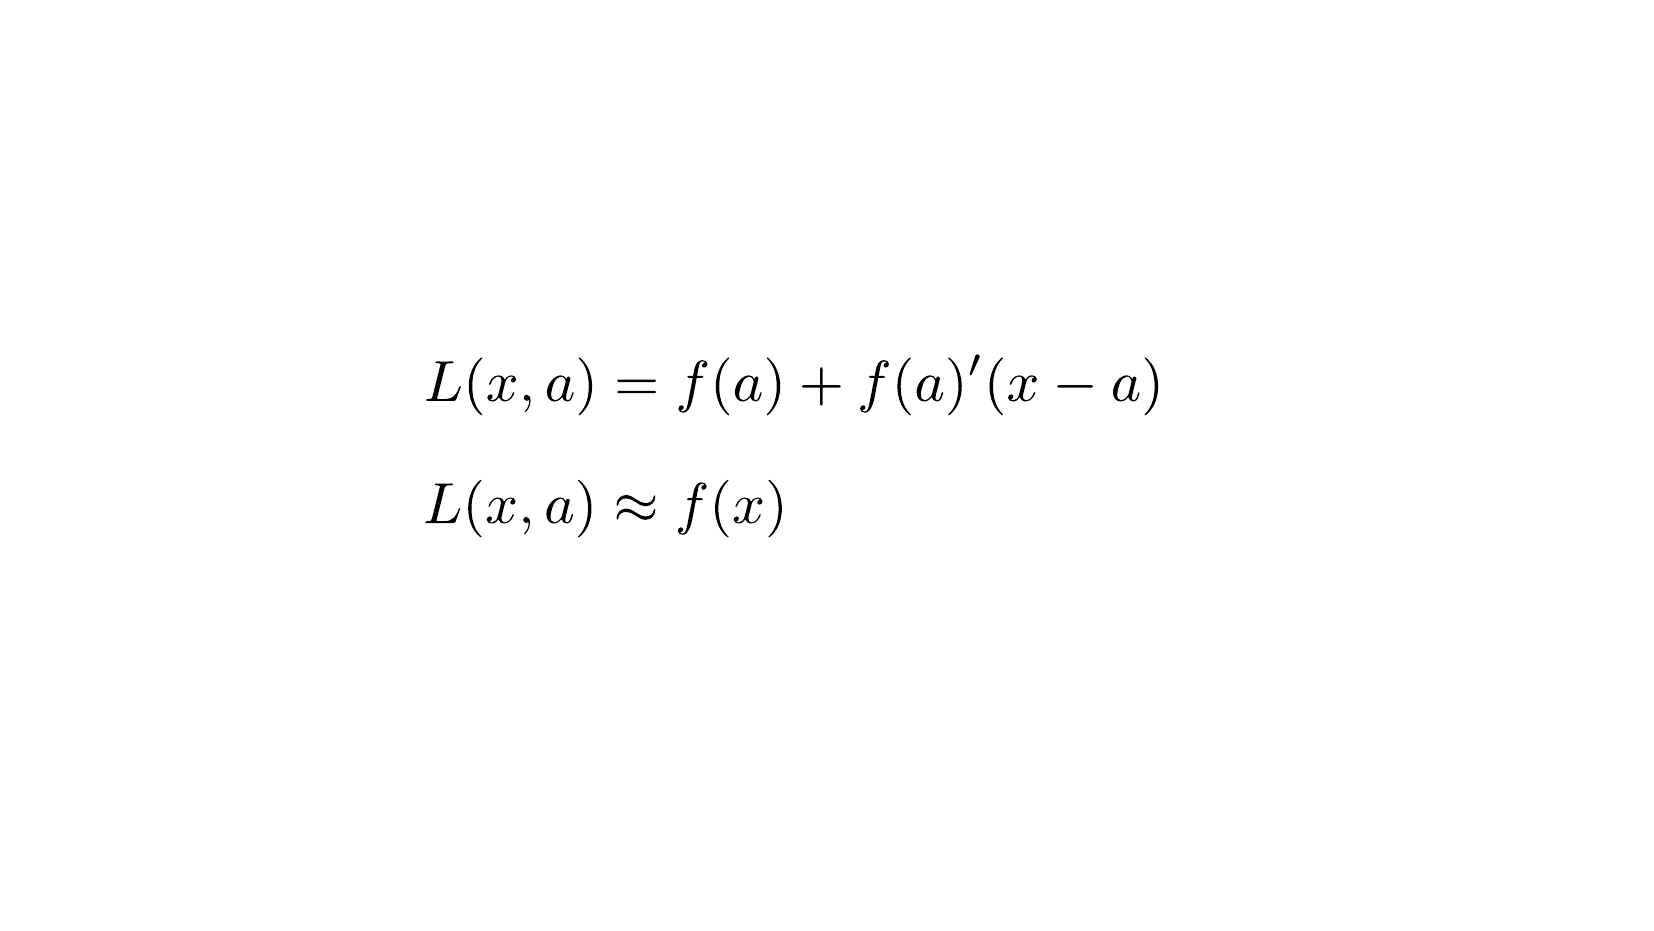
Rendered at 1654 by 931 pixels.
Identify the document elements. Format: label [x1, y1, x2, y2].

text_box [425, 479, 782, 538]
text_box [425, 354, 1159, 416]
